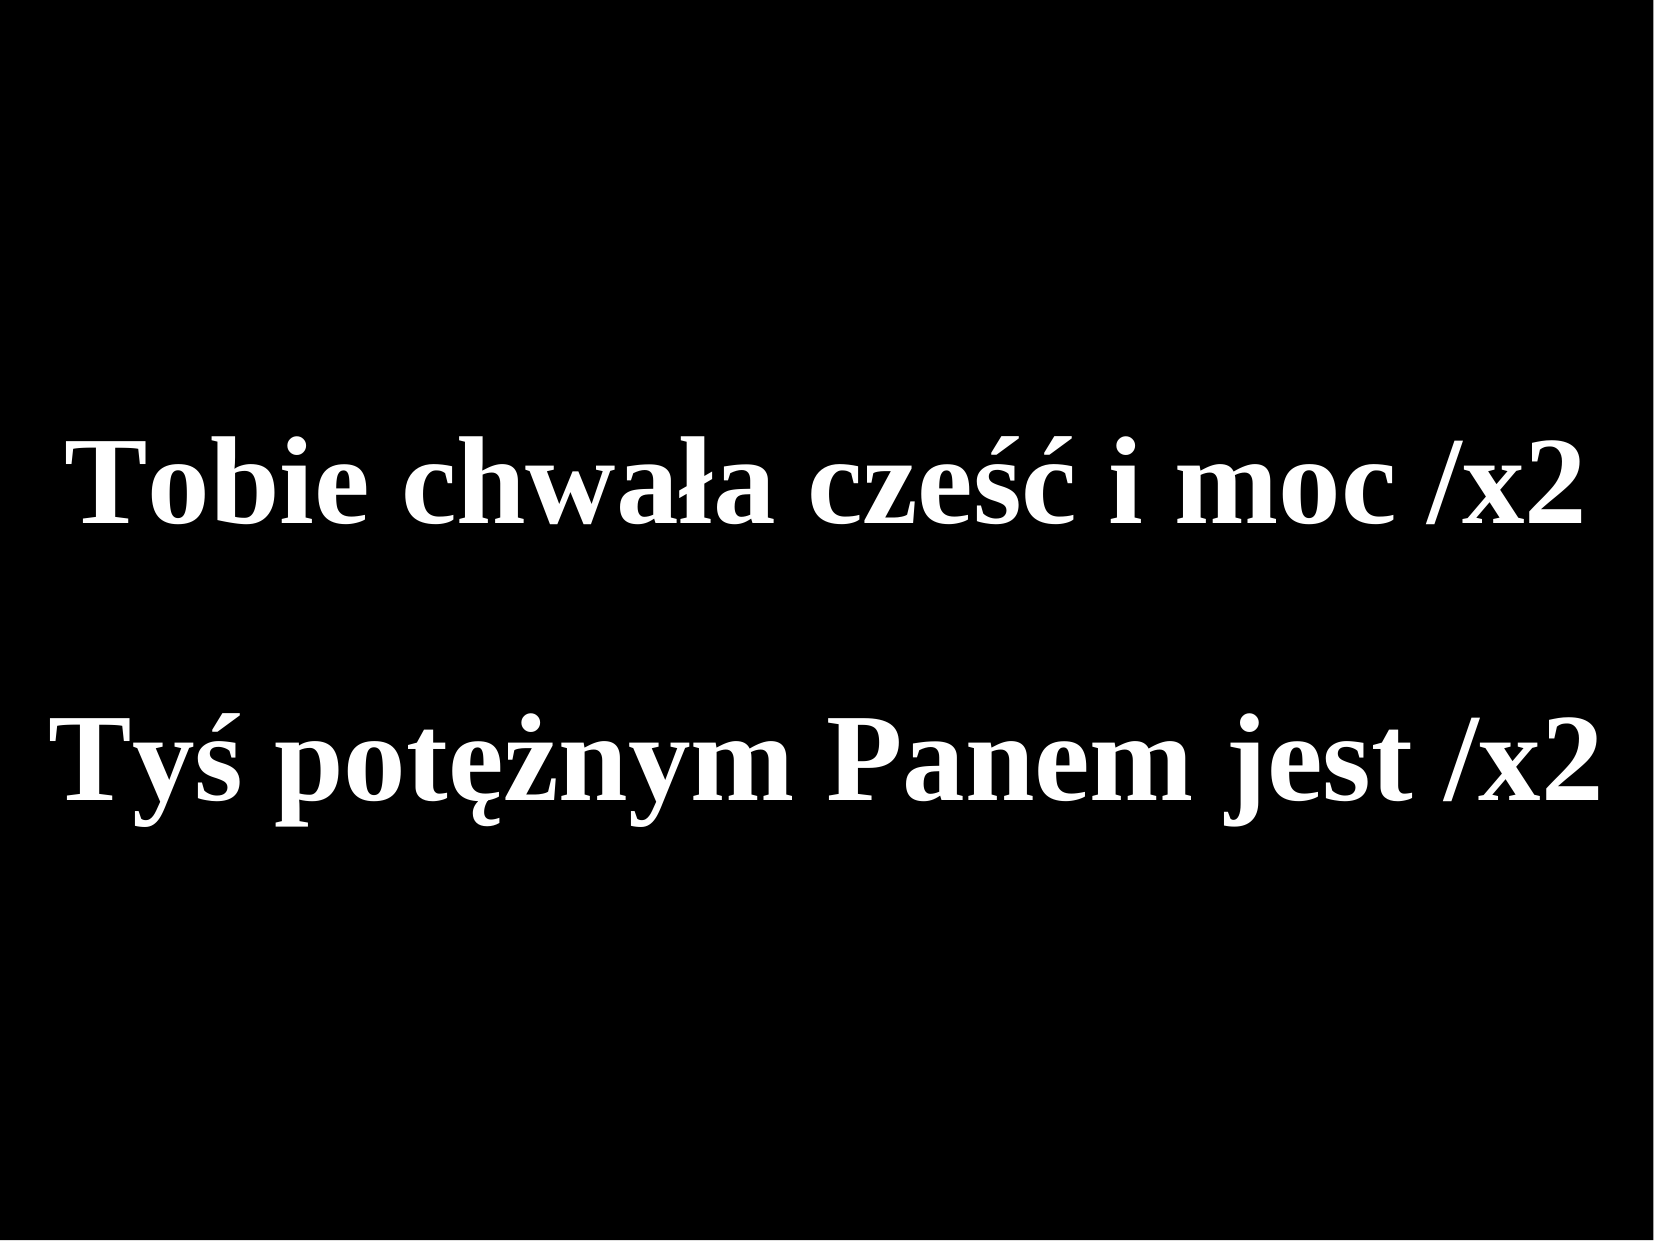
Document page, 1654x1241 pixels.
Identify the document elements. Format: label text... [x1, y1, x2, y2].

title Tobie chwała cześć i moc /x2 Tyś potężnym Panem jest /x2 [0, 0, 1654, 1241]
